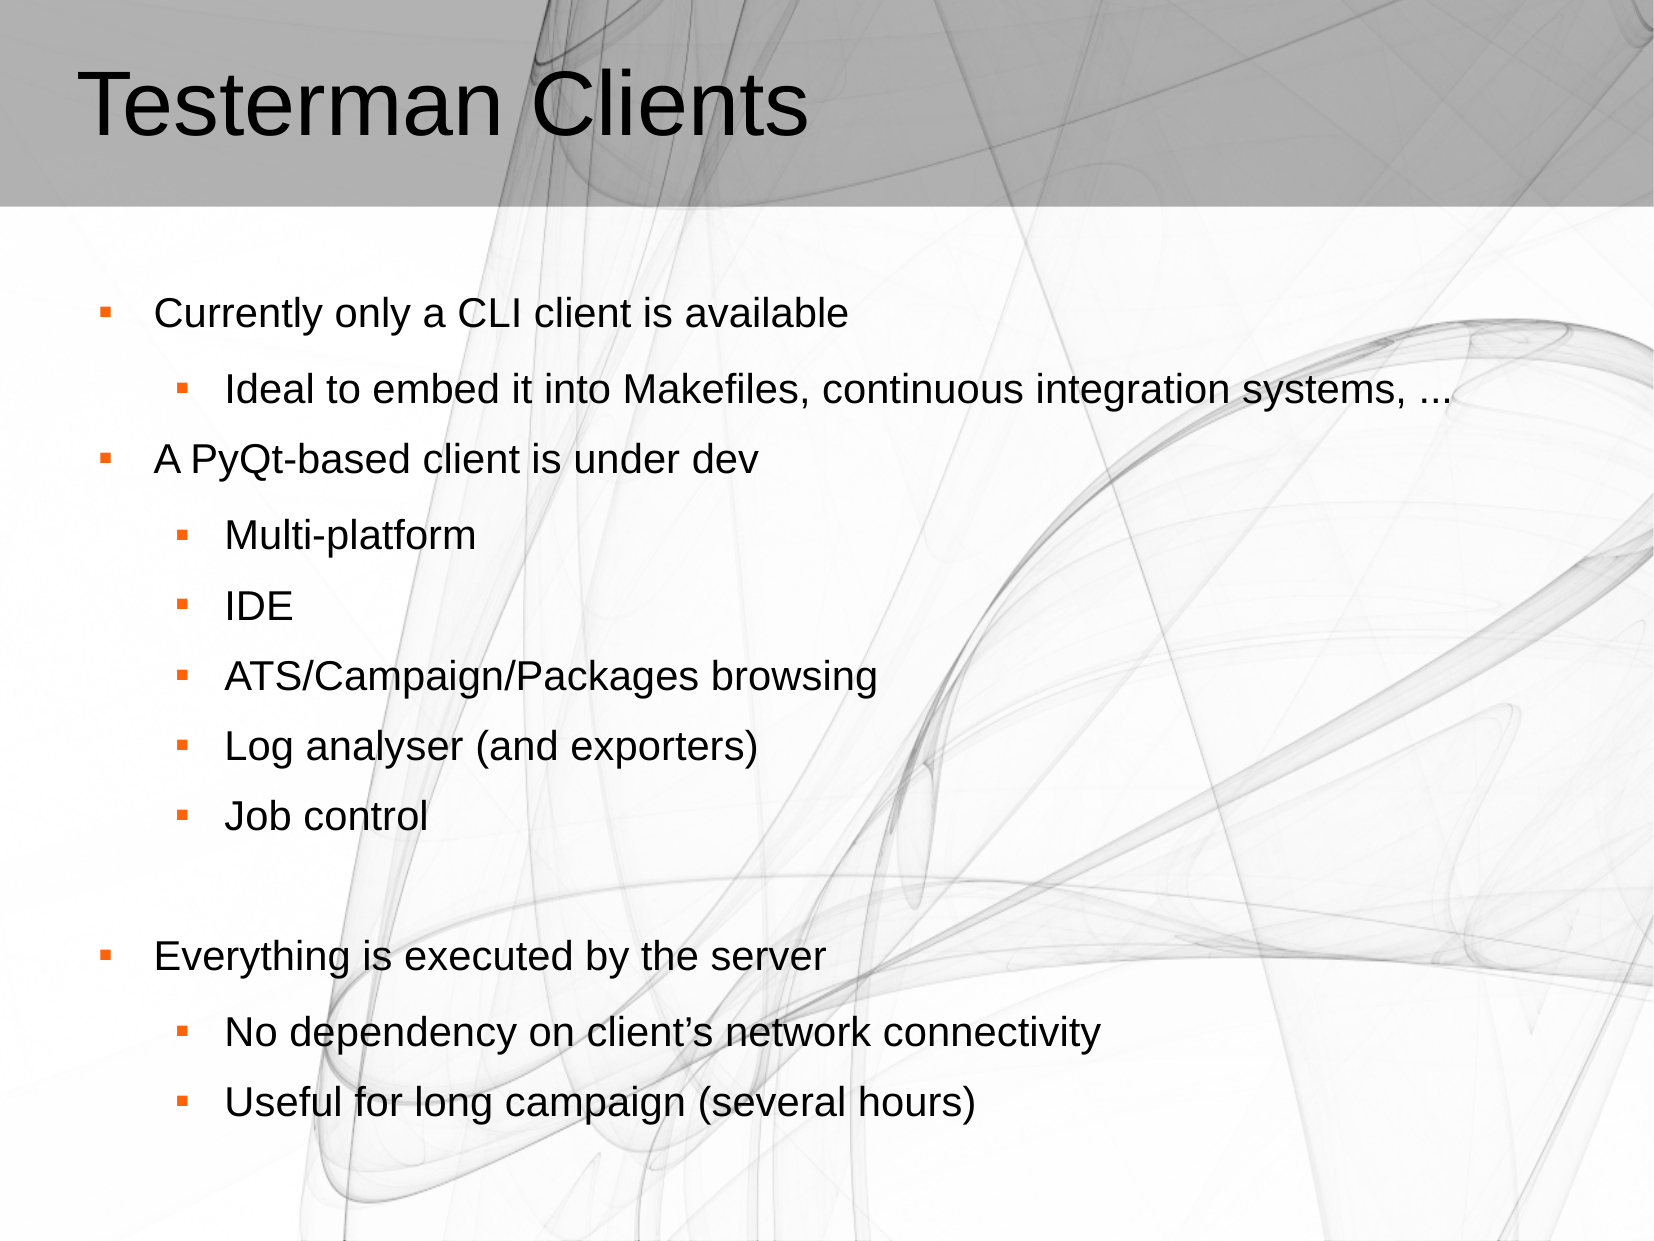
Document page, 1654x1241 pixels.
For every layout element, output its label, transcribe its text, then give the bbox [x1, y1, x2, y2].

list Currently only a CLI client is available Ideal to embed it into Makefiles, continuous integration systems, ... A PyQt-based client is under dev Multi-platform IDE ATS/Campaign/Packages browsing Log analyser (and exporters) Job control Everything is executed by the server No dependency on client’s network connectivity Useful for long campaign (several hours) [82, 290, 1571, 1152]
title Testerman Clients [76, 7, 1565, 200]
